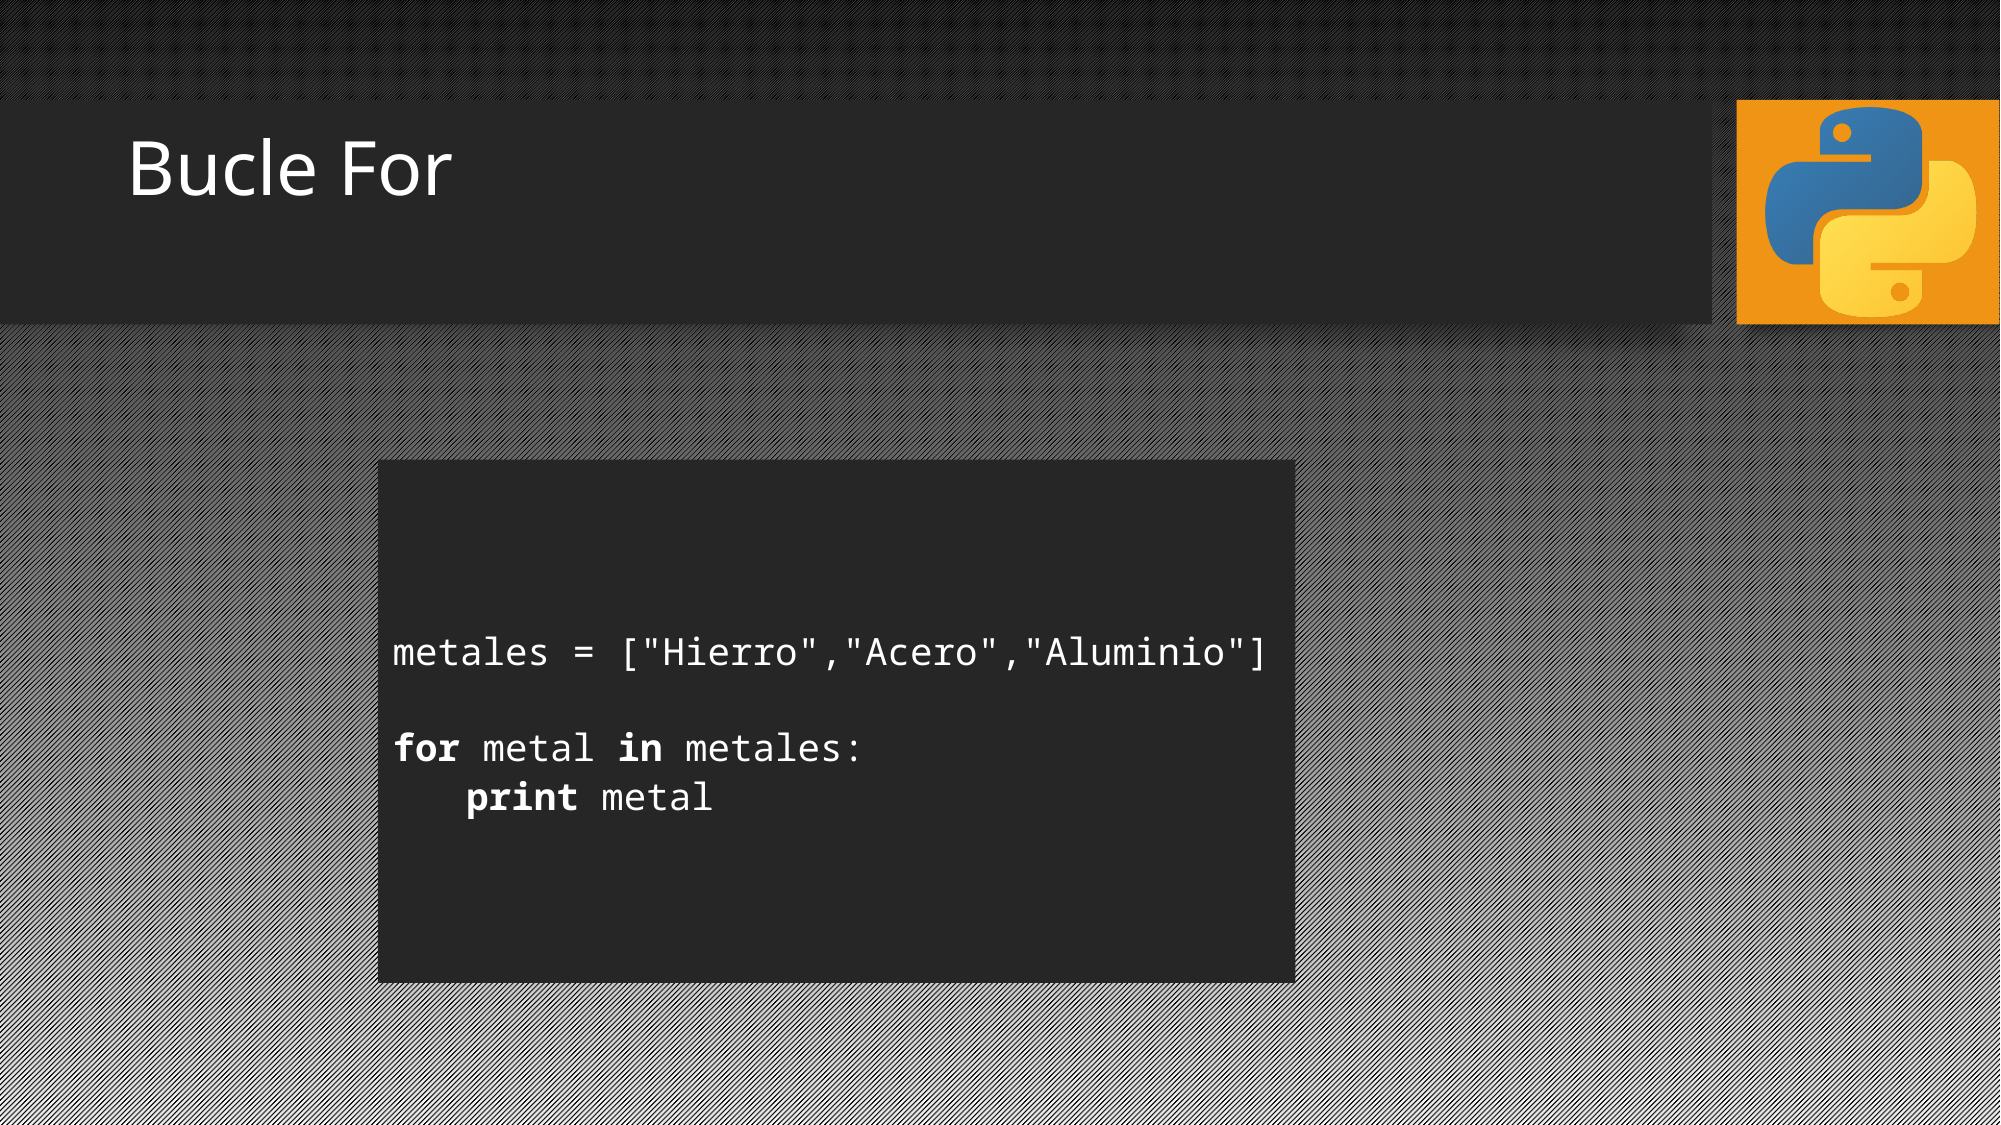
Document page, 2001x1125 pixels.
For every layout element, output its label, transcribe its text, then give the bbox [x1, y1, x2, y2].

picture [0, 0, 2000, 1125]
picture [1765, 107, 1977, 318]
text_box metales = ["Hierro","Acero","Aluminio"] for metal in metales: print metal [377, 459, 1296, 983]
list [111, 383, 1879, 1078]
title Bucle For [111, 123, 1689, 301]
